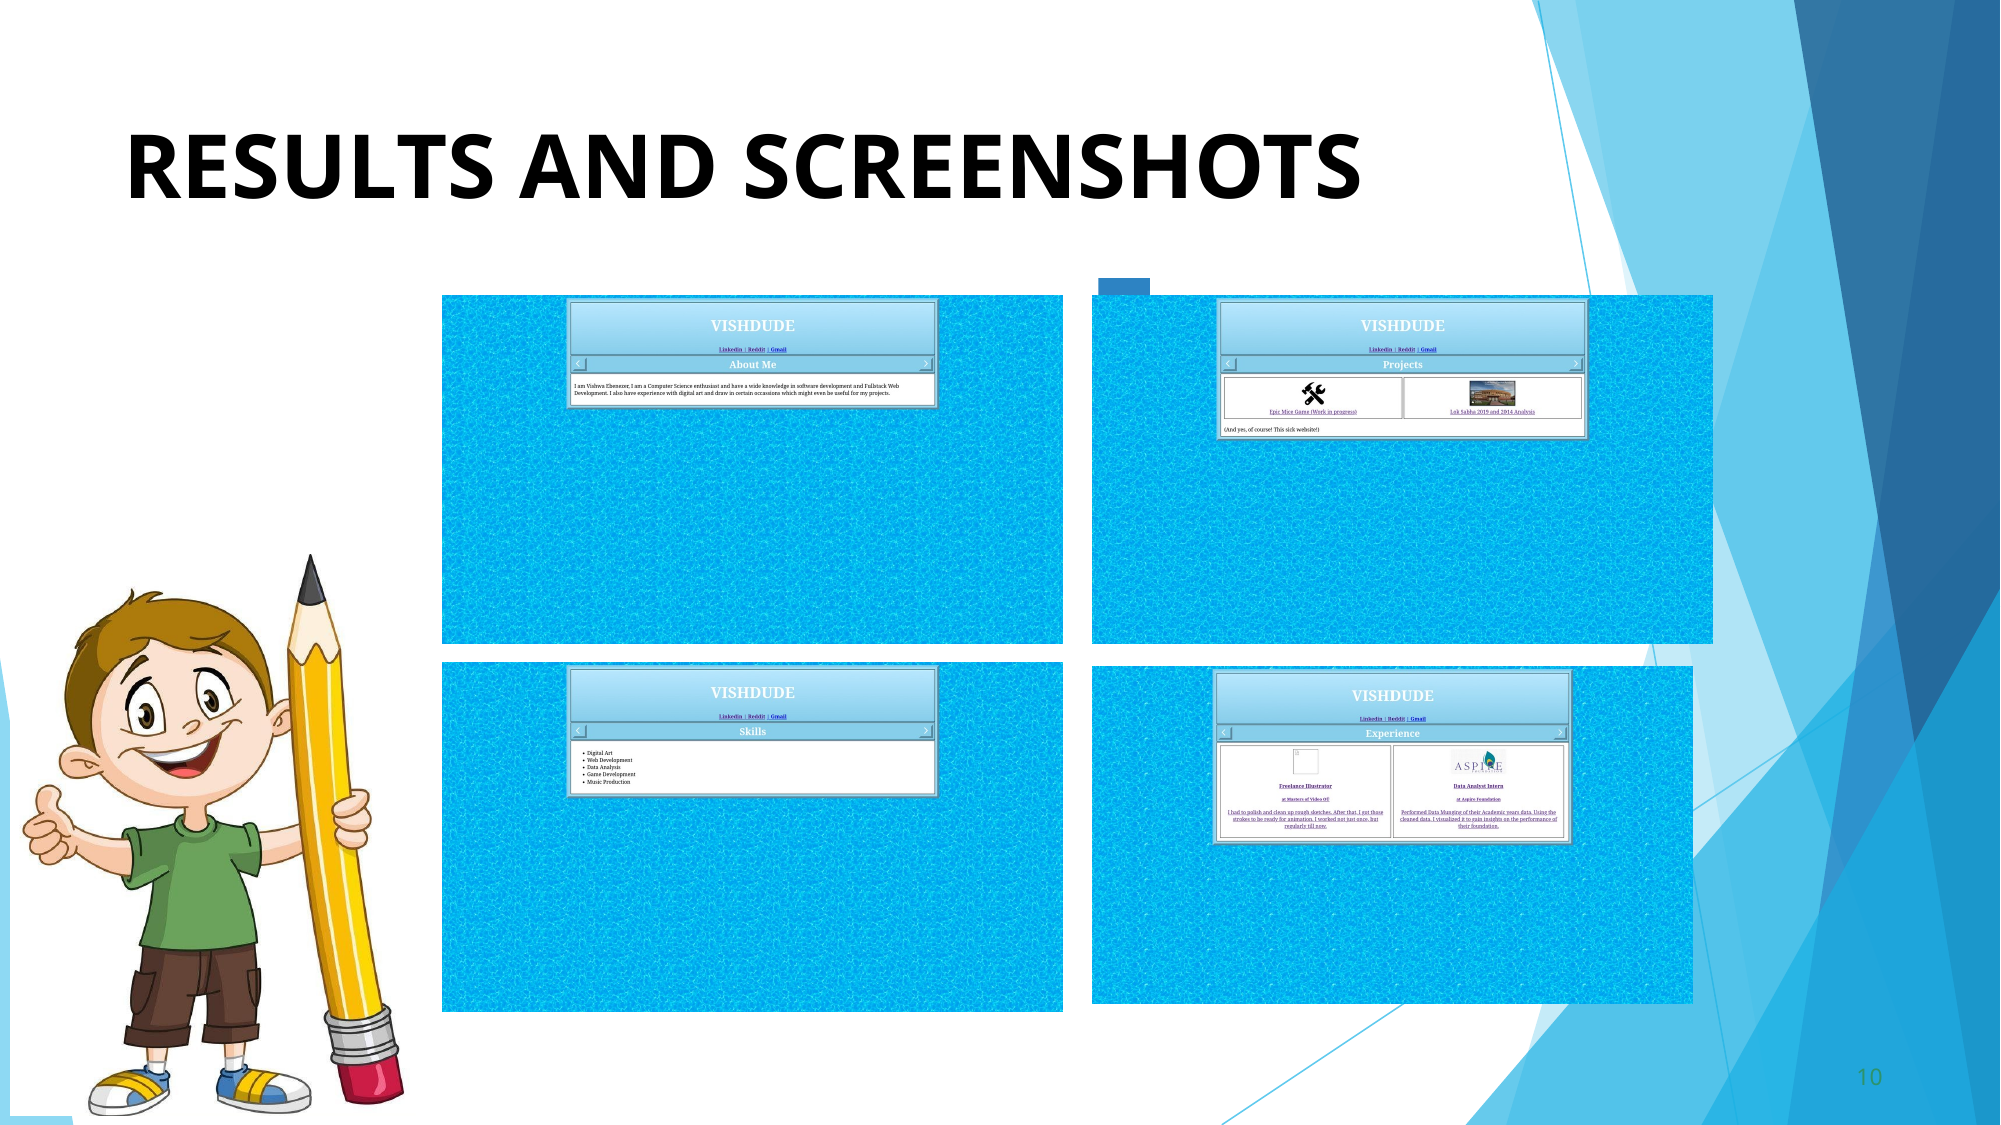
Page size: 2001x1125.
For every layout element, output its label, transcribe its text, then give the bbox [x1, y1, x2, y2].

text_box [1098, 278, 1150, 295]
picture [1217, 298, 1590, 441]
picture [567, 298, 939, 410]
picture [10, 554, 416, 1116]
text_box <number> [1849, 1061, 1888, 1095]
picture [1213, 668, 1573, 845]
picture [567, 665, 939, 799]
title RESULTS AND SCREENSHOTS [121, 107, 1513, 231]
